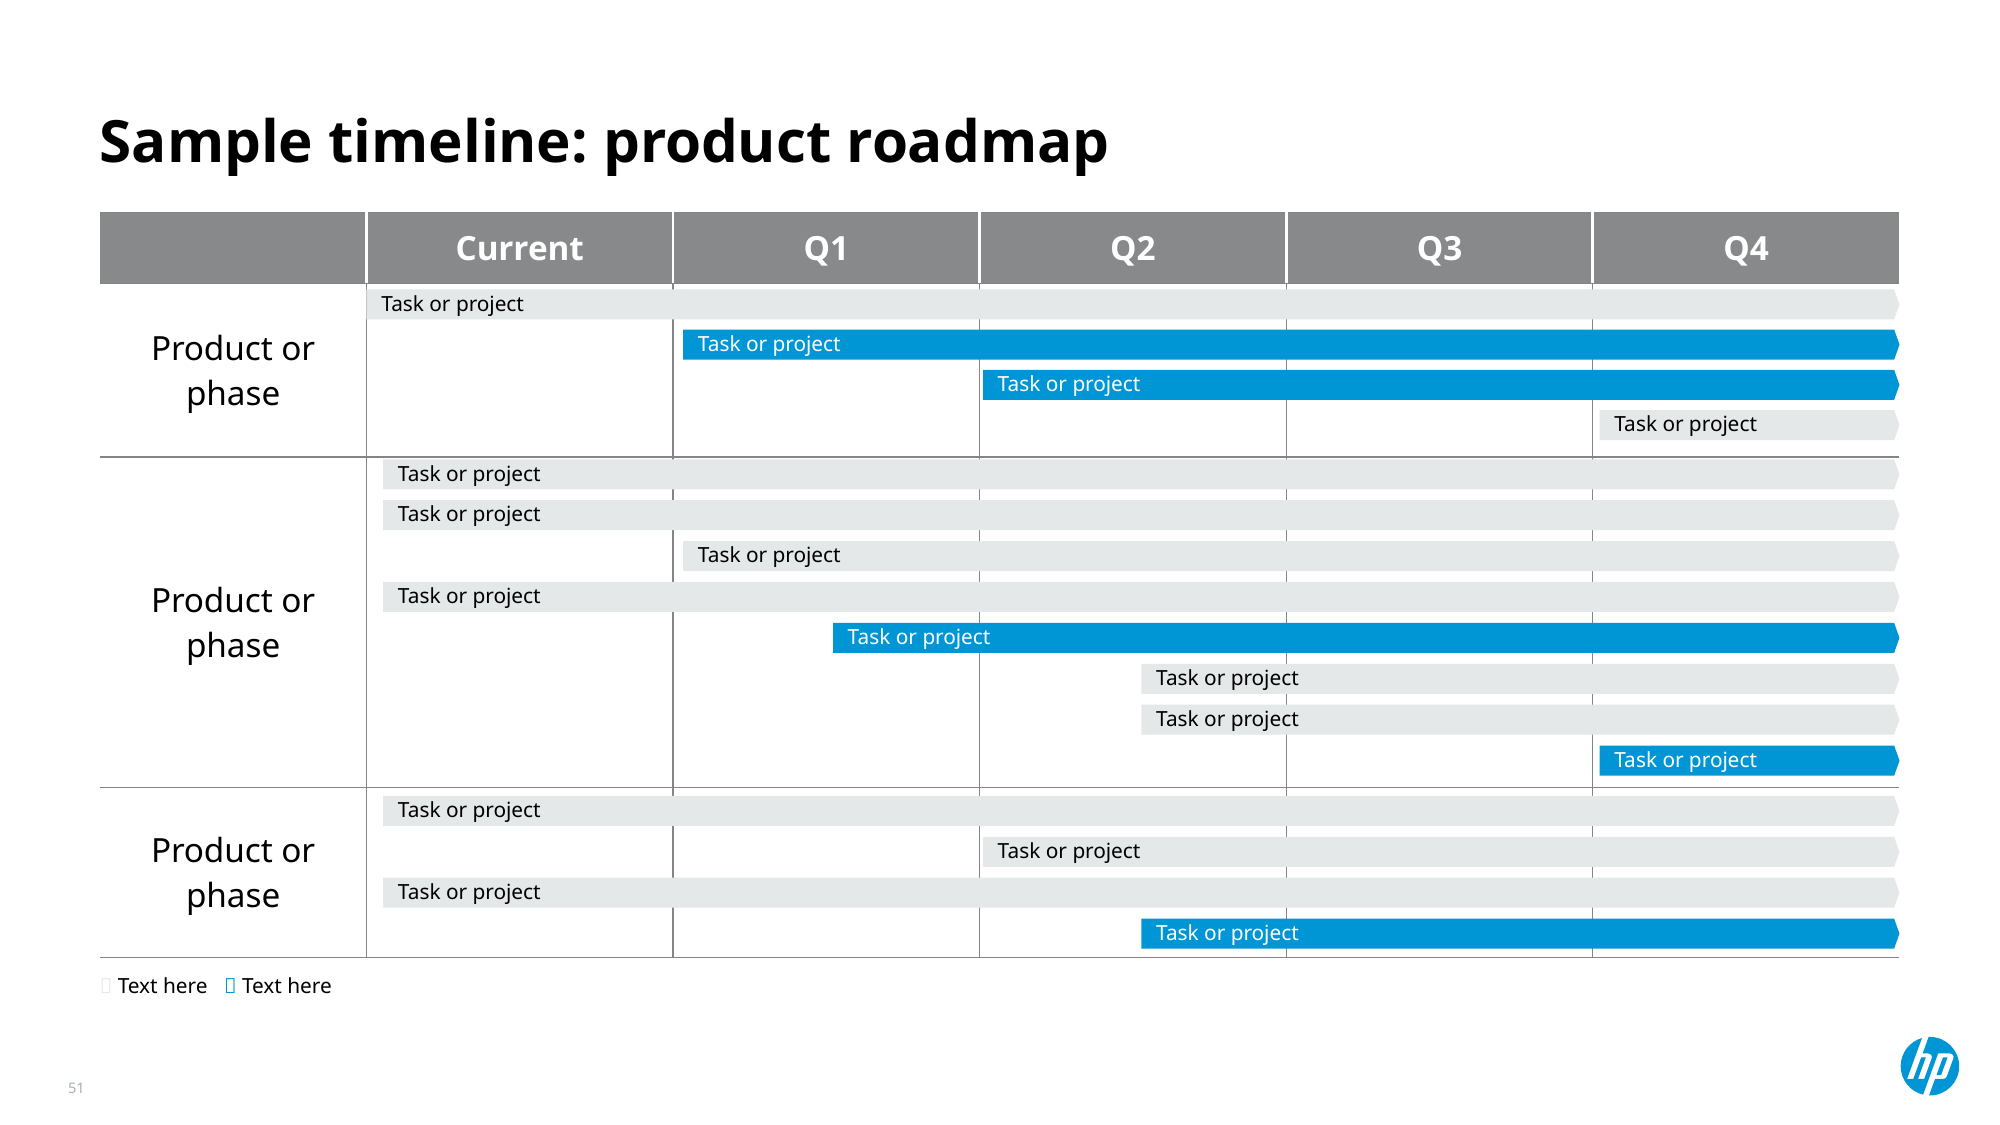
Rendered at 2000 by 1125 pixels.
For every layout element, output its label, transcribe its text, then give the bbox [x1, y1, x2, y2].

table_cell [1287, 949, 1592, 957]
table_cell [1287, 735, 1592, 787]
table_cell Product or phase [100, 788, 366, 957]
table_cell [674, 320, 979, 456]
text_box Task or project [983, 836, 1900, 867]
table_cell [674, 908, 979, 957]
text_box Task or project [1599, 745, 1900, 776]
table_cell [980, 531, 1286, 541]
table_cell [1593, 788, 1899, 806]
table_cell [980, 490, 1286, 500]
table_cell [1593, 897, 1899, 929]
text_box Task or project [383, 459, 1900, 490]
table_cell [1593, 856, 1899, 888]
table_cell [1287, 284, 1592, 289]
table_header Q1 [674, 213, 978, 283]
table_header Q4 [1594, 213, 1899, 283]
table_cell [980, 826, 1286, 877]
table_cell [1593, 683, 1899, 715]
text_box Task or project [1599, 410, 1900, 441]
table_cell [1287, 653, 1592, 663]
table_cell [1593, 602, 1899, 633]
text_box Task or project [383, 500, 1900, 531]
table_cell [980, 320, 1286, 329]
table_cell Product or phase [100, 284, 366, 456]
table_cell [674, 612, 979, 787]
text_box Task or project [366, 289, 1900, 320]
table_cell [367, 458, 672, 787]
table_cell [1287, 788, 1592, 795]
text_box Task or project [683, 541, 1900, 572]
table_cell [674, 531, 979, 581]
text_box Task or project [1141, 918, 1900, 949]
table_cell [980, 284, 1286, 289]
table_cell [1593, 458, 1899, 470]
table_cell [1287, 531, 1592, 541]
table_cell [674, 826, 979, 877]
table_cell [1287, 320, 1592, 329]
title Sample timeline: product roadmap [99, 50, 1900, 175]
table_cell [1593, 561, 1899, 592]
table_cell [1287, 612, 1592, 622]
table_cell [1593, 938, 1899, 957]
table_cell [980, 653, 1286, 787]
table_cell [1287, 867, 1592, 877]
table_header Current [368, 213, 672, 283]
table_cell [1593, 349, 1899, 380]
slide_number <number> [34, 1062, 85, 1099]
table_cell [367, 788, 672, 957]
table_cell [980, 612, 1286, 622]
table_cell [1287, 908, 1592, 918]
table_cell [980, 788, 1286, 795]
table_cell [1593, 520, 1899, 551]
table_cell [1287, 400, 1592, 456]
table_cell [1593, 309, 1899, 340]
table_cell [1593, 642, 1899, 674]
table_cell [674, 788, 979, 795]
table_header Q2 [981, 213, 1285, 283]
table_cell [1593, 724, 1899, 787]
text_box Task or project [1141, 663, 1900, 694]
table_cell [1593, 389, 1899, 456]
text_box Task or project [383, 877, 1900, 908]
table_cell [1593, 815, 1899, 847]
table_cell Product or phase [100, 458, 366, 787]
text_box  Text here  Text here [99, 972, 1900, 999]
table_cell [1287, 490, 1592, 500]
table_cell [980, 572, 1286, 581]
table_header Q3 [1288, 213, 1591, 283]
text_box Task or project [1141, 704, 1900, 735]
table_cell [367, 320, 672, 456]
text_box Task or project [383, 795, 1900, 826]
table_cell [1593, 479, 1899, 511]
table_cell [674, 284, 979, 289]
table_cell [1287, 694, 1592, 704]
table_cell [367, 284, 672, 289]
table_cell [674, 490, 979, 500]
text_box Task or project [383, 581, 1900, 612]
table_header [100, 213, 365, 283]
picture [228, 978, 235, 991]
text_box Task or project [983, 369, 1900, 400]
text_box Task or project [683, 329, 1900, 360]
table_cell [1287, 360, 1592, 369]
text_box Task or project [833, 622, 1900, 653]
table_cell [1287, 826, 1592, 836]
table_cell [1593, 284, 1899, 300]
table_cell [1287, 572, 1592, 581]
table_cell [980, 360, 1286, 456]
table_cell [980, 908, 1286, 957]
